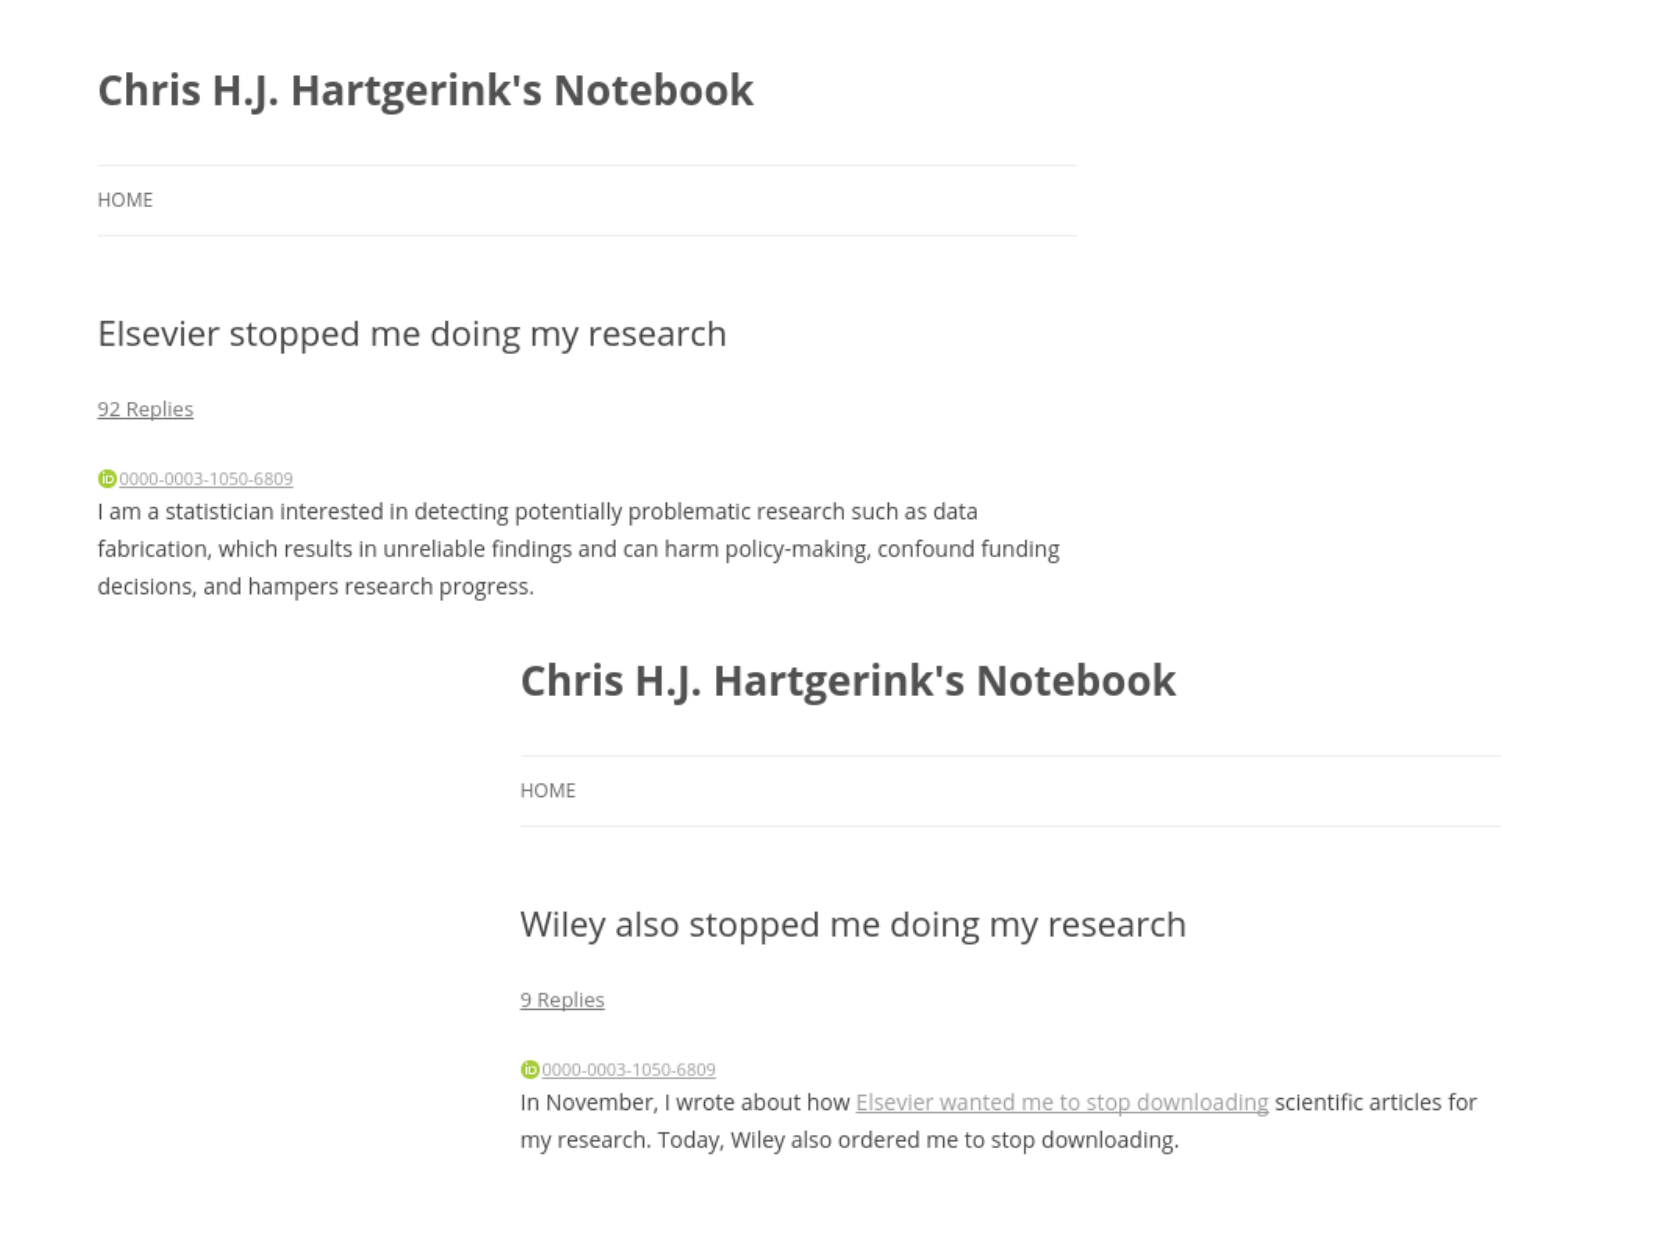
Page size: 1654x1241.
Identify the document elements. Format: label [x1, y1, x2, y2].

picture [465, 624, 1501, 1171]
picture [75, 57, 1077, 616]
